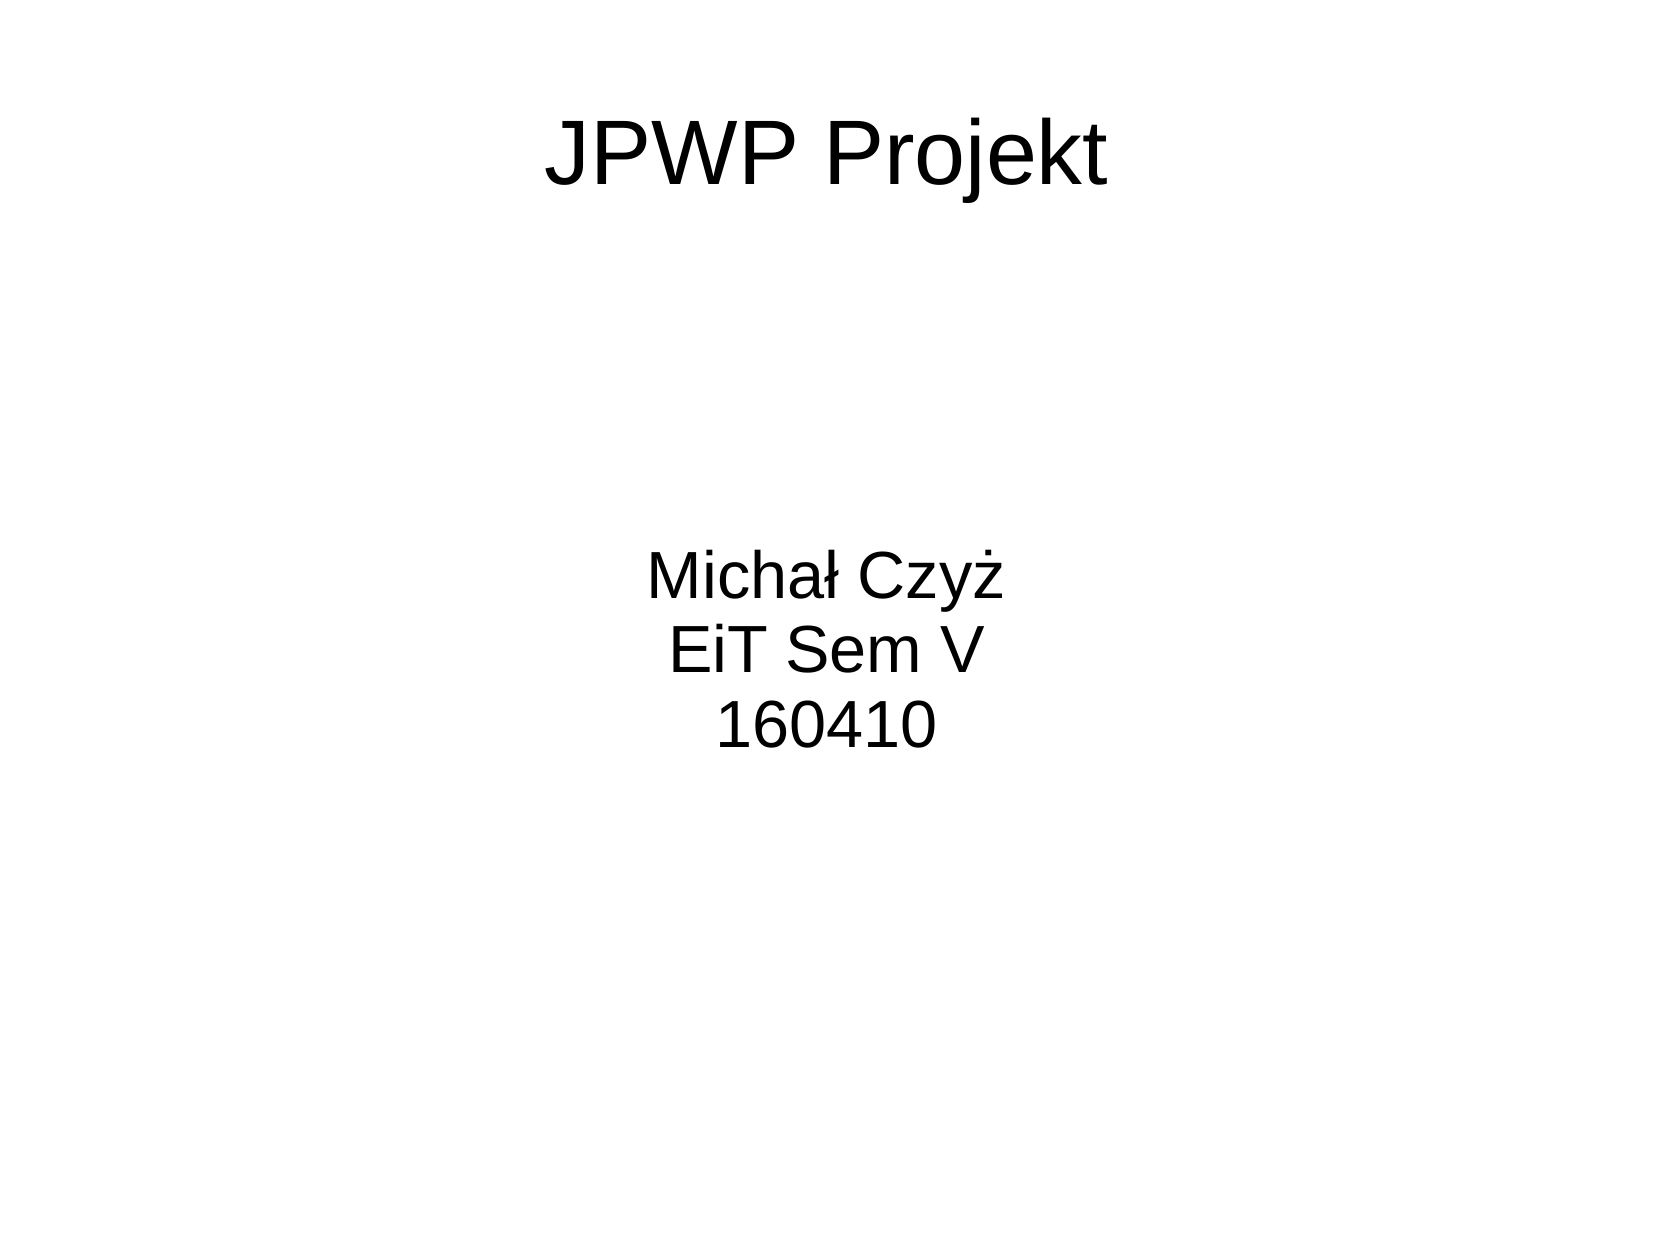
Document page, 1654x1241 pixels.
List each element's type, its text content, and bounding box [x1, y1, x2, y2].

subtitle Michał Czyż EiT Sem V 160410 [82, 290, 1571, 1010]
title JPWP Projekt [82, 49, 1571, 257]
